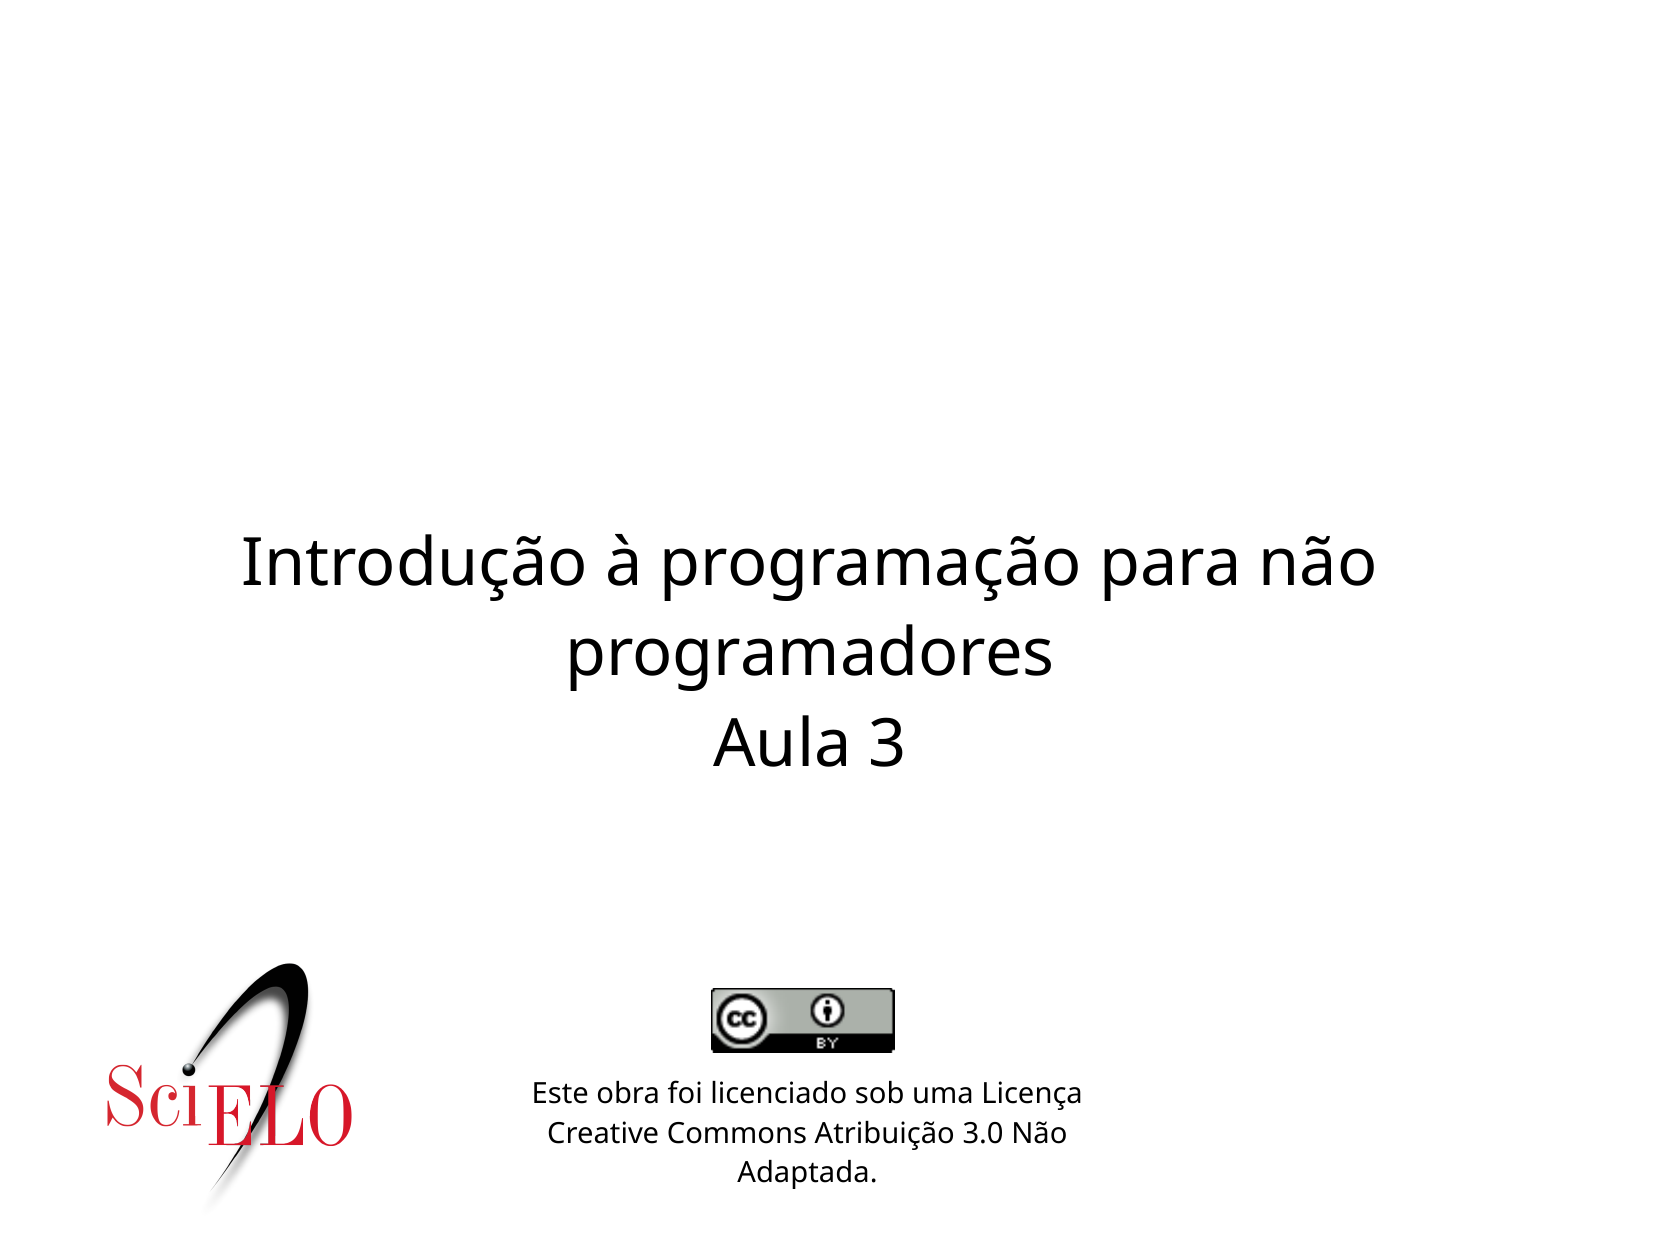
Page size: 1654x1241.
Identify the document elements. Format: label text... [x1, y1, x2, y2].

picture [81, 944, 367, 1231]
subtitle Introdução à programação para não programadores Aula 3 [82, 290, 1538, 1010]
text_box Este obra foi licenciado sob uma Licença Creative Commons Atribuição 3.0 Não Adaptada. [496, 1064, 1119, 1199]
picture [711, 988, 895, 1053]
